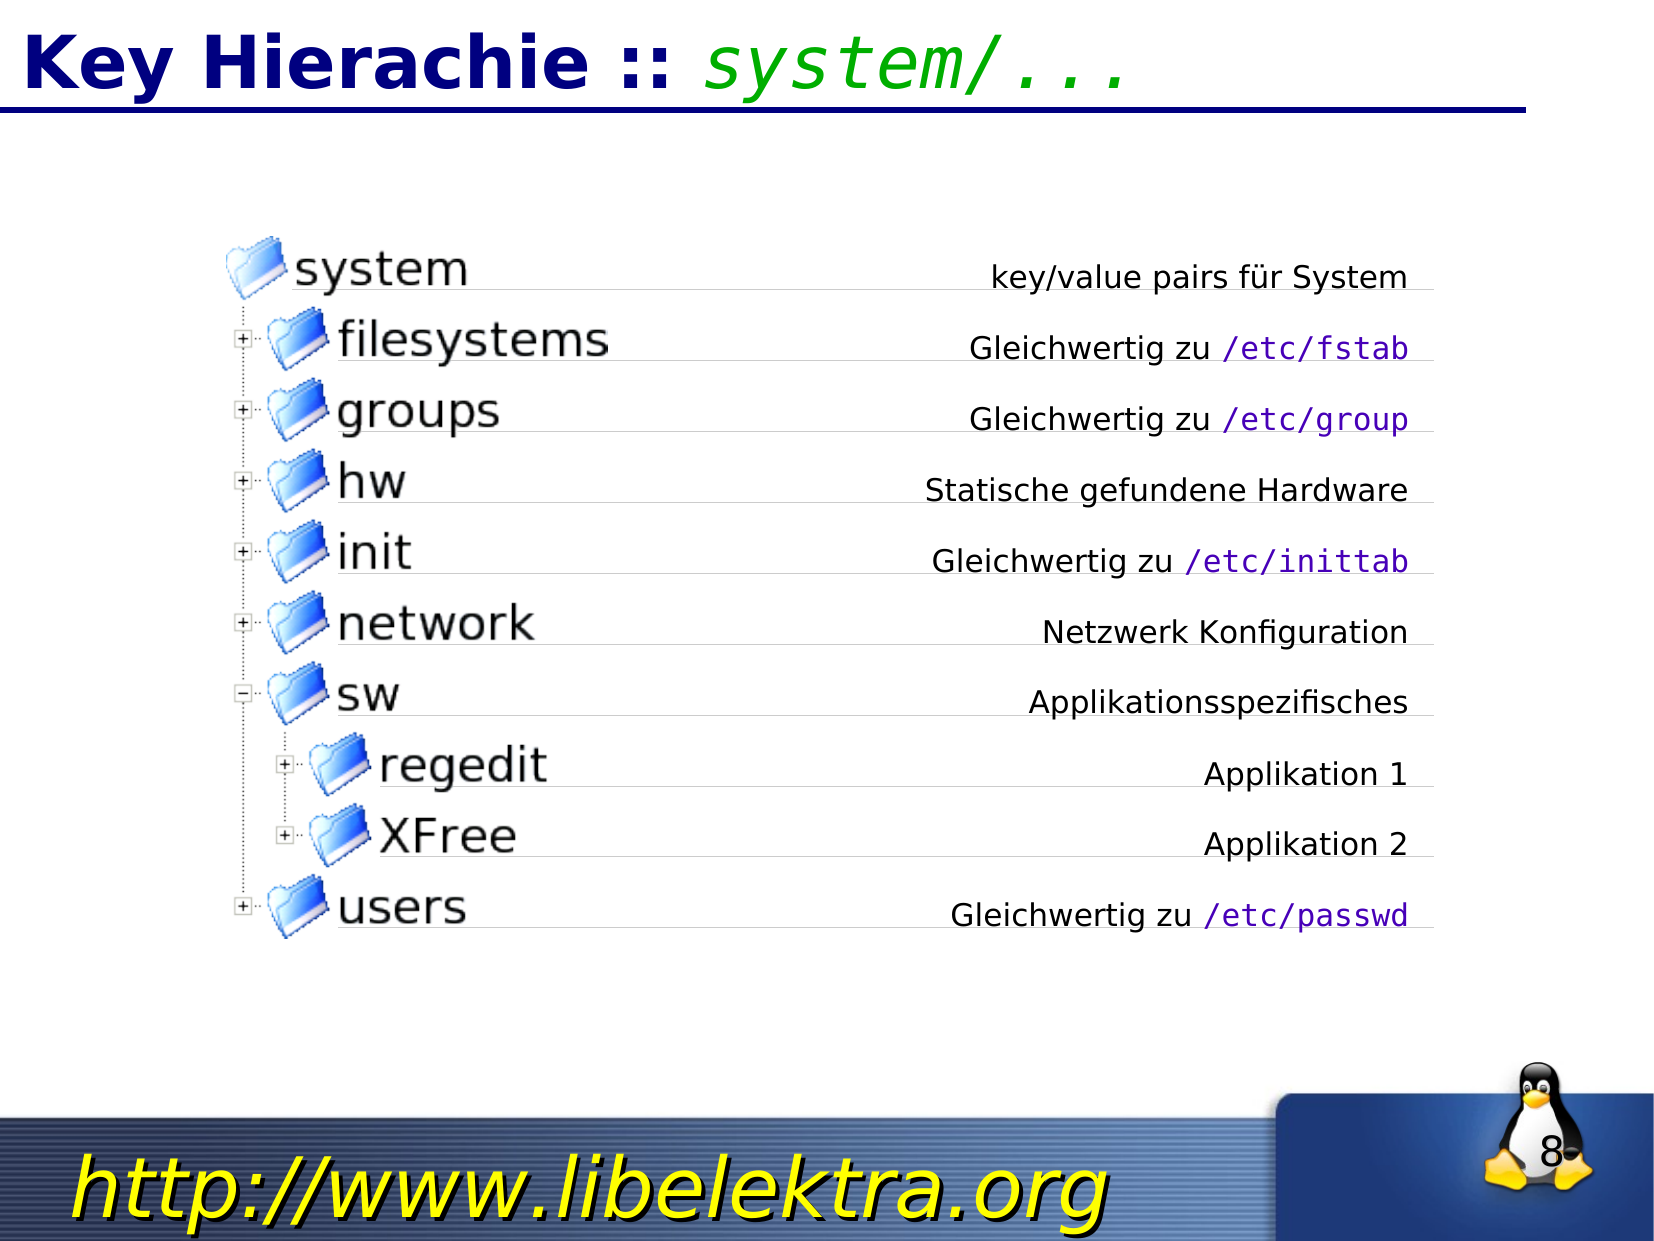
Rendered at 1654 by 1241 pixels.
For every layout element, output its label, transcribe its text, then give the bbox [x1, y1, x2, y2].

text_box key/value pairs für System [990, 258, 1410, 296]
text_box Applikation 1 [1203, 754, 1410, 793]
picture [0, 1061, 1654, 1241]
text_box Netzwerk Konfiguration [927, 612, 1410, 651]
picture [226, 236, 608, 939]
text_box Gleichwertig zu /etc/fstab [969, 329, 1410, 367]
text_box Key Hierachie :: system/... [21, 14, 1611, 111]
text_box Gleichwertig zu /etc/group [969, 399, 1410, 438]
text_box Gleichwertig zu /etc/inittab [931, 541, 1410, 580]
text_box Gleichwertig zu /etc/passwd [950, 896, 1410, 935]
text_box Applikation 2 [1203, 825, 1410, 864]
text_box Applikationsspezifisches [913, 683, 1410, 722]
text_box <Nummer> [1312, 1122, 1566, 1178]
text_box Statische gefundene Hardware [924, 470, 1410, 509]
